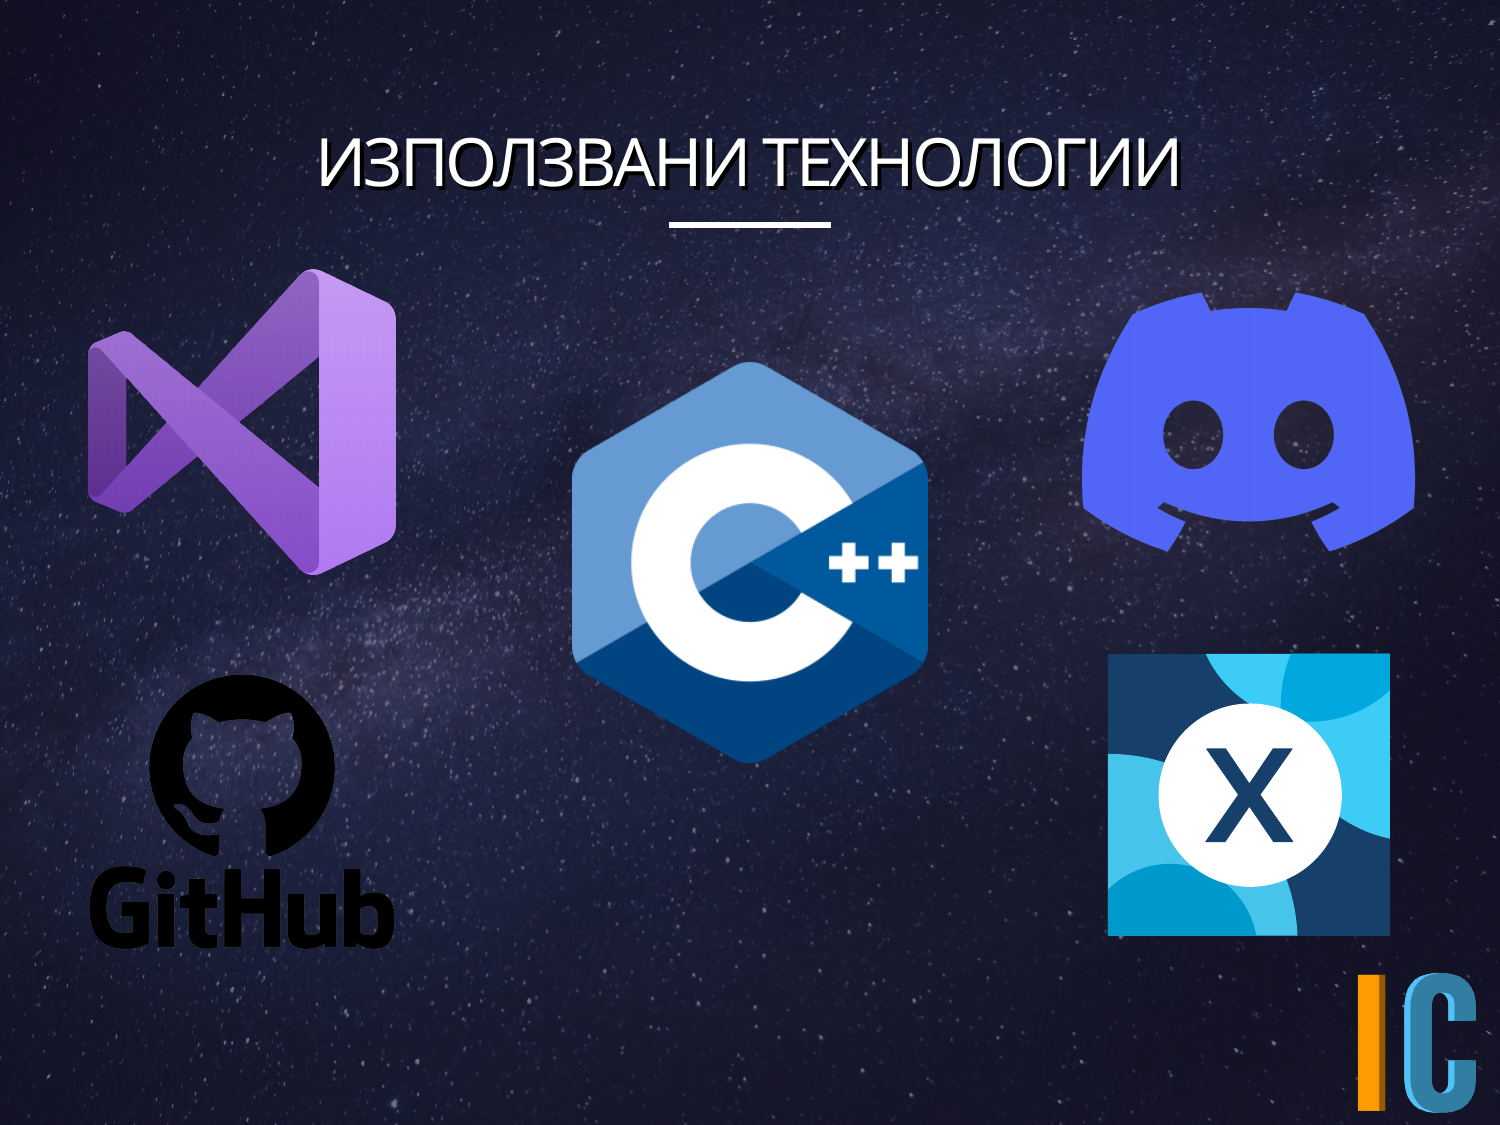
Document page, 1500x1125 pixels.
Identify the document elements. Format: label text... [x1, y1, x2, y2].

picture [1107, 653, 1390, 936]
picture [88, 268, 396, 576]
picture [0, 670, 493, 953]
title Използвани технологии [112, 112, 1388, 201]
picture [572, 362, 928, 763]
picture [1312, 952, 1500, 1125]
picture [1009, 287, 1488, 557]
